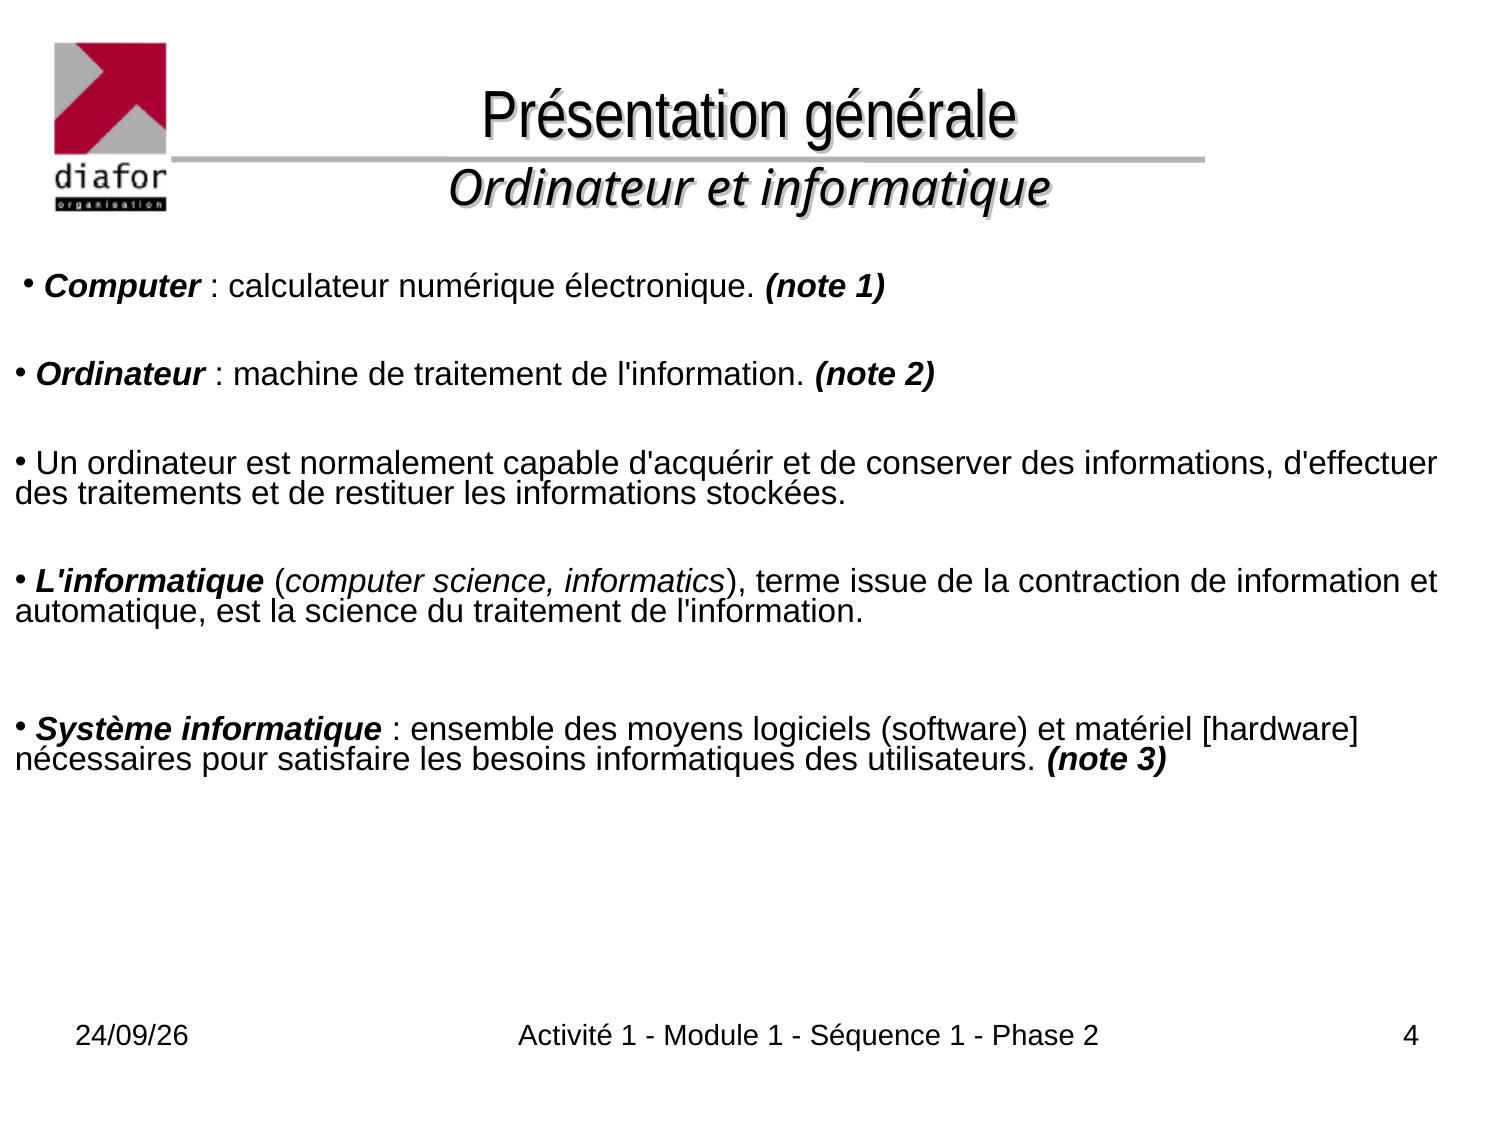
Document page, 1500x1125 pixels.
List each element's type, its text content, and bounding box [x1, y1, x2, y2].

title Présentation générale Ordinateur et informatique [75, 45, 1426, 250]
text_box L'informatique (computer science, informatics), terme issue de la contraction de information et automatique, est la science du traitement de l'information. [0, 561, 1500, 637]
text_box Ordinateur : machine de traitement de l'information. (note 2) [0, 354, 960, 400]
picture [53, 42, 168, 213]
text_box Computer : calculateur numérique électronique. (note 1) [8, 265, 975, 311]
text_box Un ordinateur est normalement capable d'acquérir et de conserver des informations, d'effectuer des traitements et de restituer les informations stockées. [0, 442, 1500, 519]
text_box Système informatique : ensemble des moyens logiciels (software) et matériel [hardware] nécessaires pour satisfaire les besoins informatiques des utilisateurs. (note 3) [0, 708, 1385, 785]
